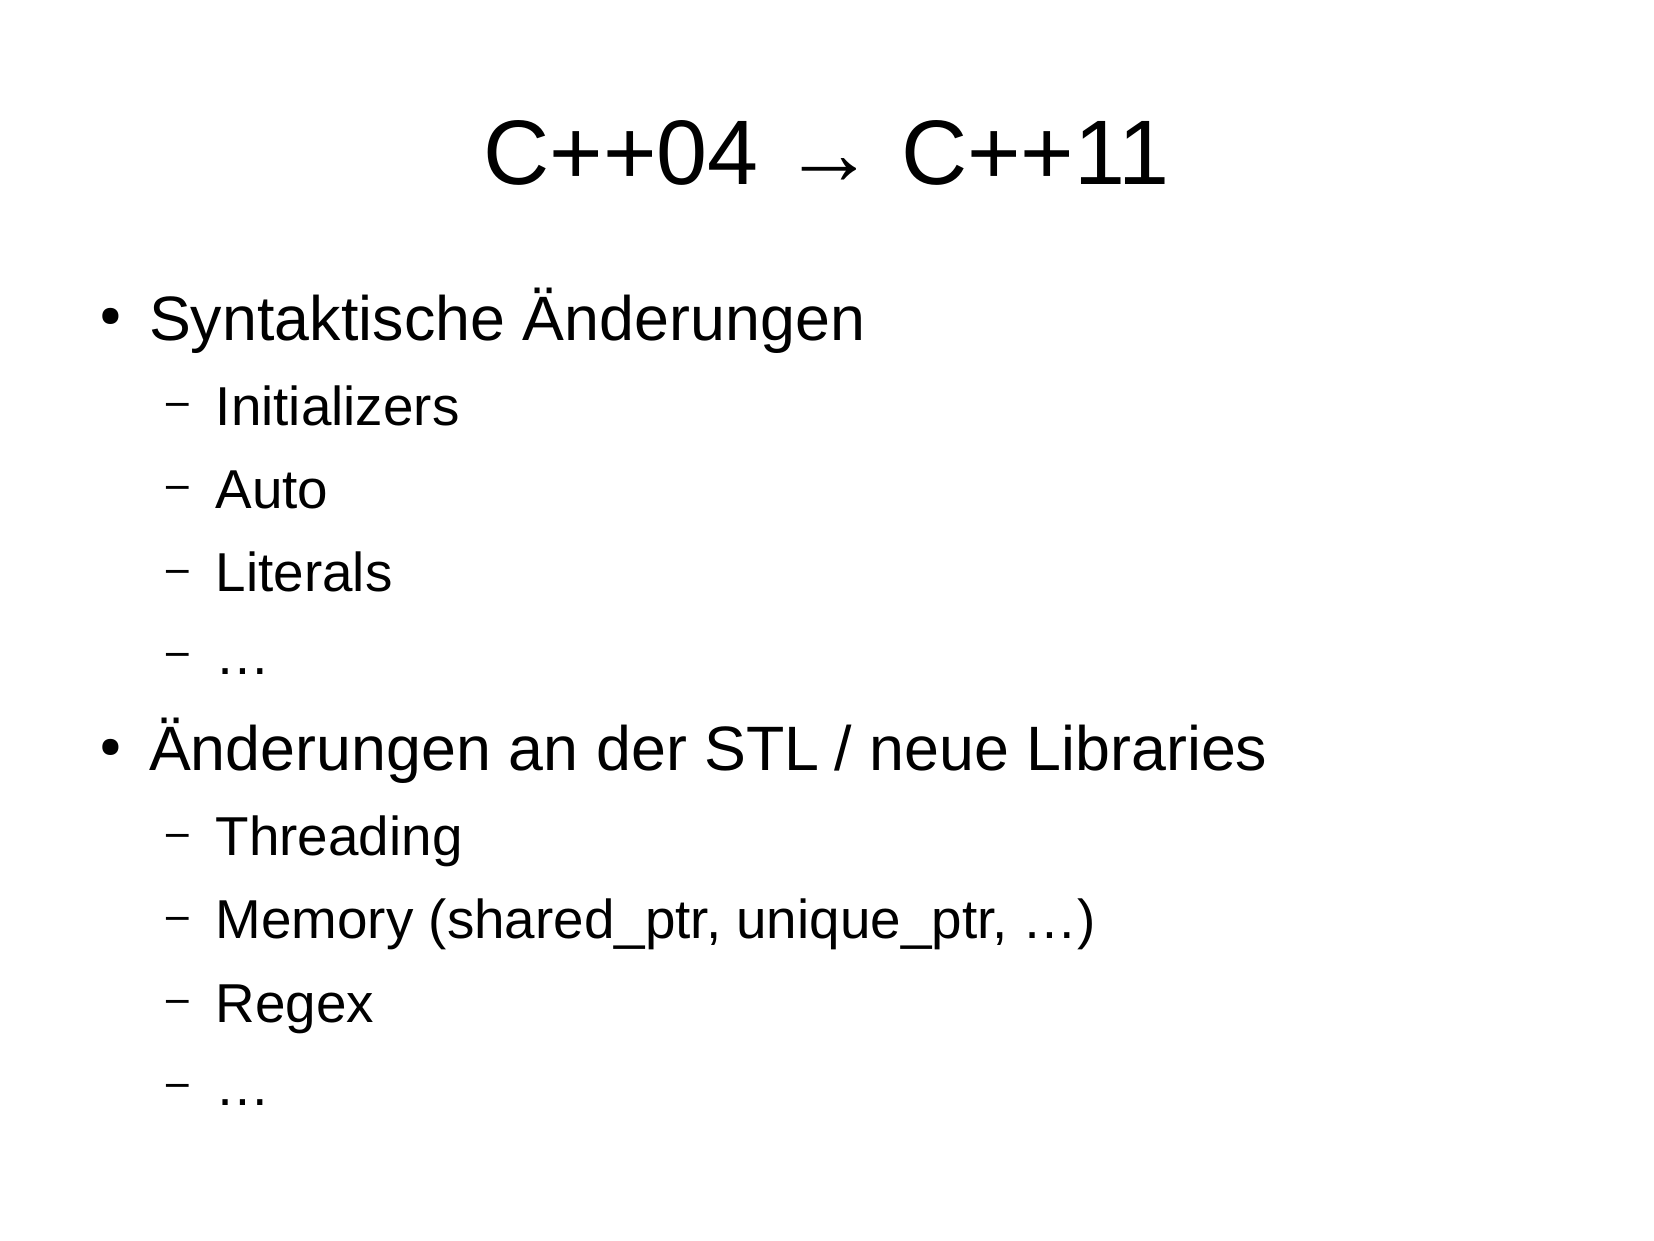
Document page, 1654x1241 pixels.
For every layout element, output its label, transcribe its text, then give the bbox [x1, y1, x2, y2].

list Syntaktische Änderungen Initializers Auto Literals … Änderungen an der STL / neue Libraries Threading Memory (shared_ptr, unique_ptr, …) Regex … [82, 283, 1571, 1123]
title C++04 → C++11 [82, 49, 1571, 257]
